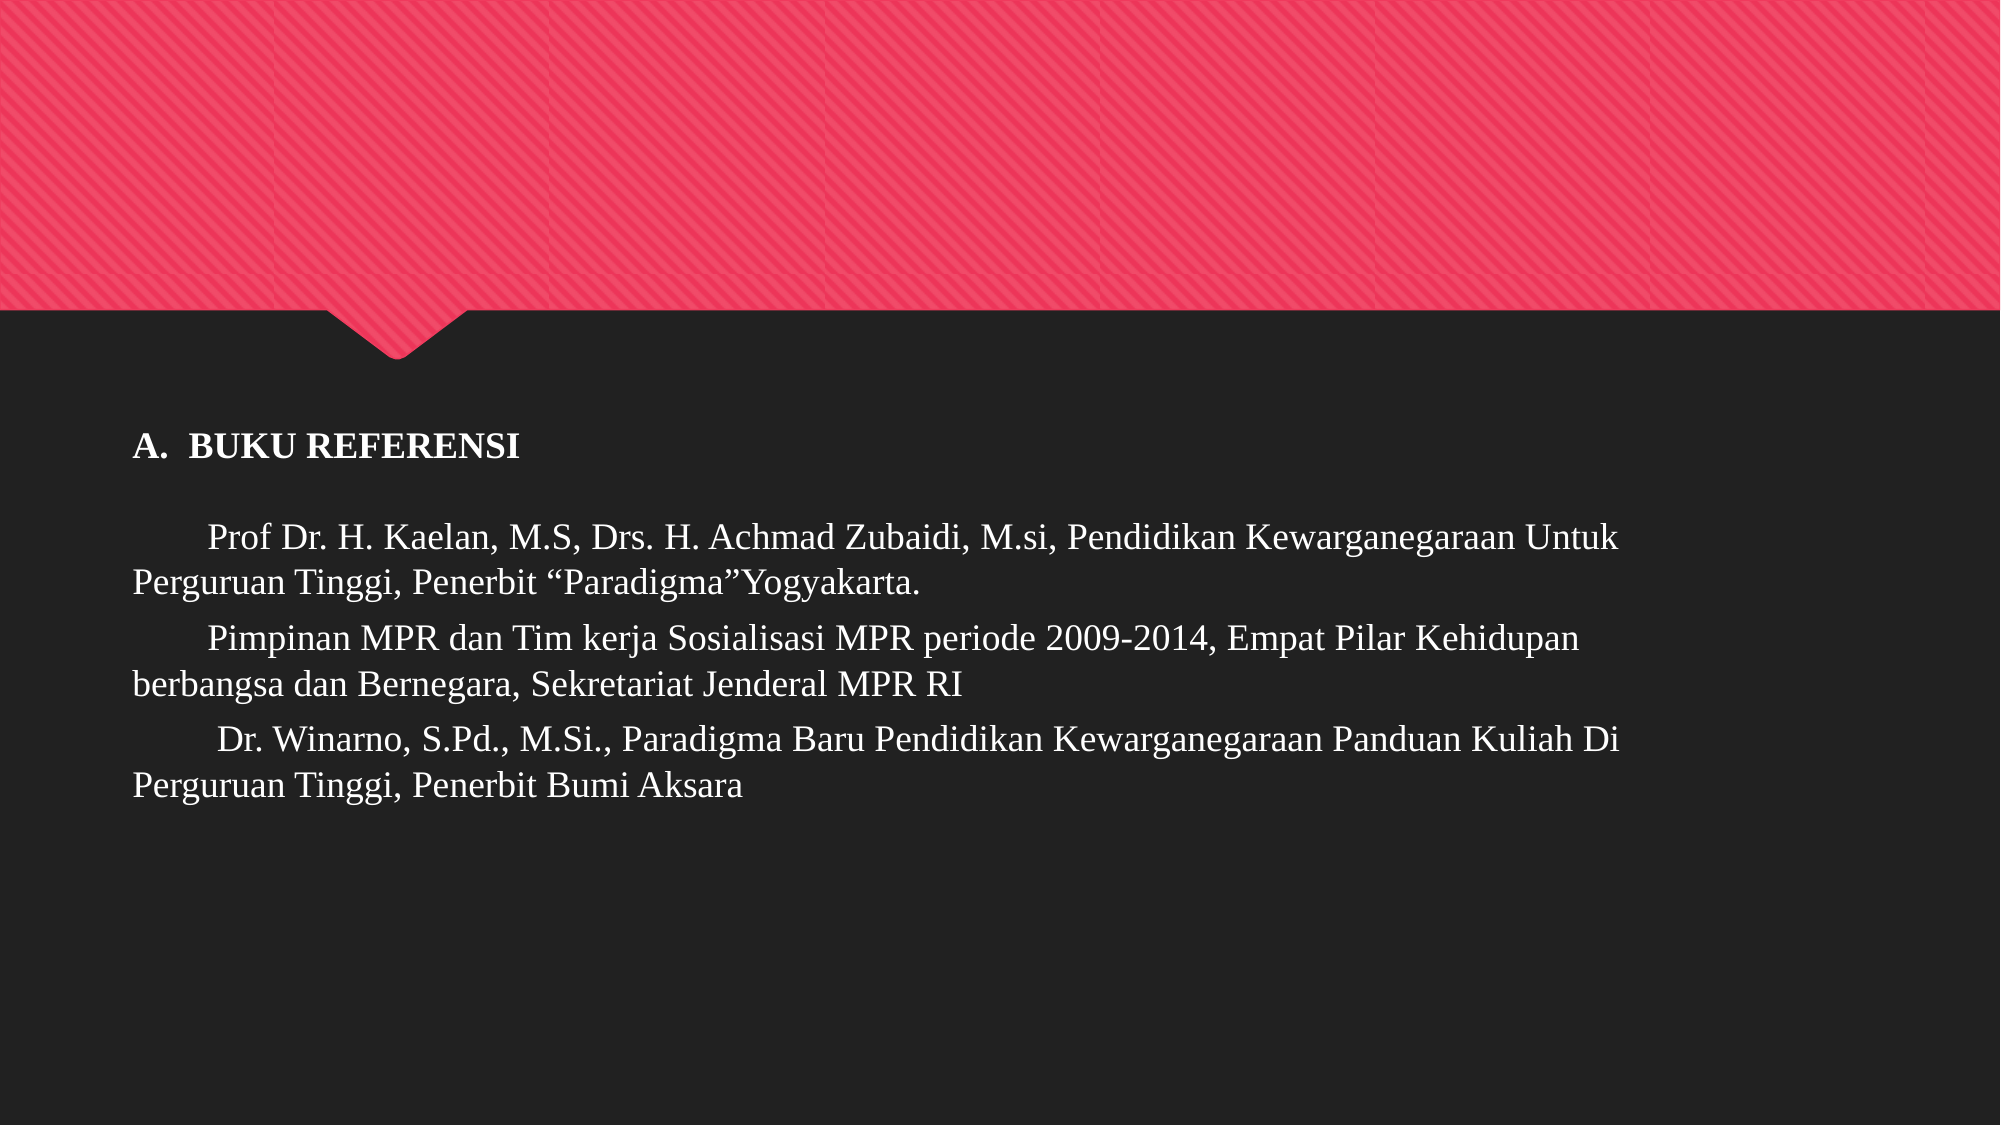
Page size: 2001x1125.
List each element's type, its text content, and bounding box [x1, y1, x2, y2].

text_box BUKU REFERENSI Prof Dr. H. Kaelan, M.S, Drs. H. Achmad Zubaidi, M.si, Pendidikan Kewarganegaraan Untuk Perguruan Tinggi, Penerbit “Paradigma”Yogyakarta. Pimpinan MPR dan Tim kerja Sosialisasi MPR periode 2009-2014, Empat Pilar Kehidupan berbangsa dan Bernegara, Sekretariat Jenderal MPR RI Dr. Winarno, S.Pd., M.Si., Paradigma Baru Pendidikan Kewarganegaraan Panduan Kuliah Di Perguruan Tinggi, Penerbit Bumi Aksara [117, 413, 1716, 938]
